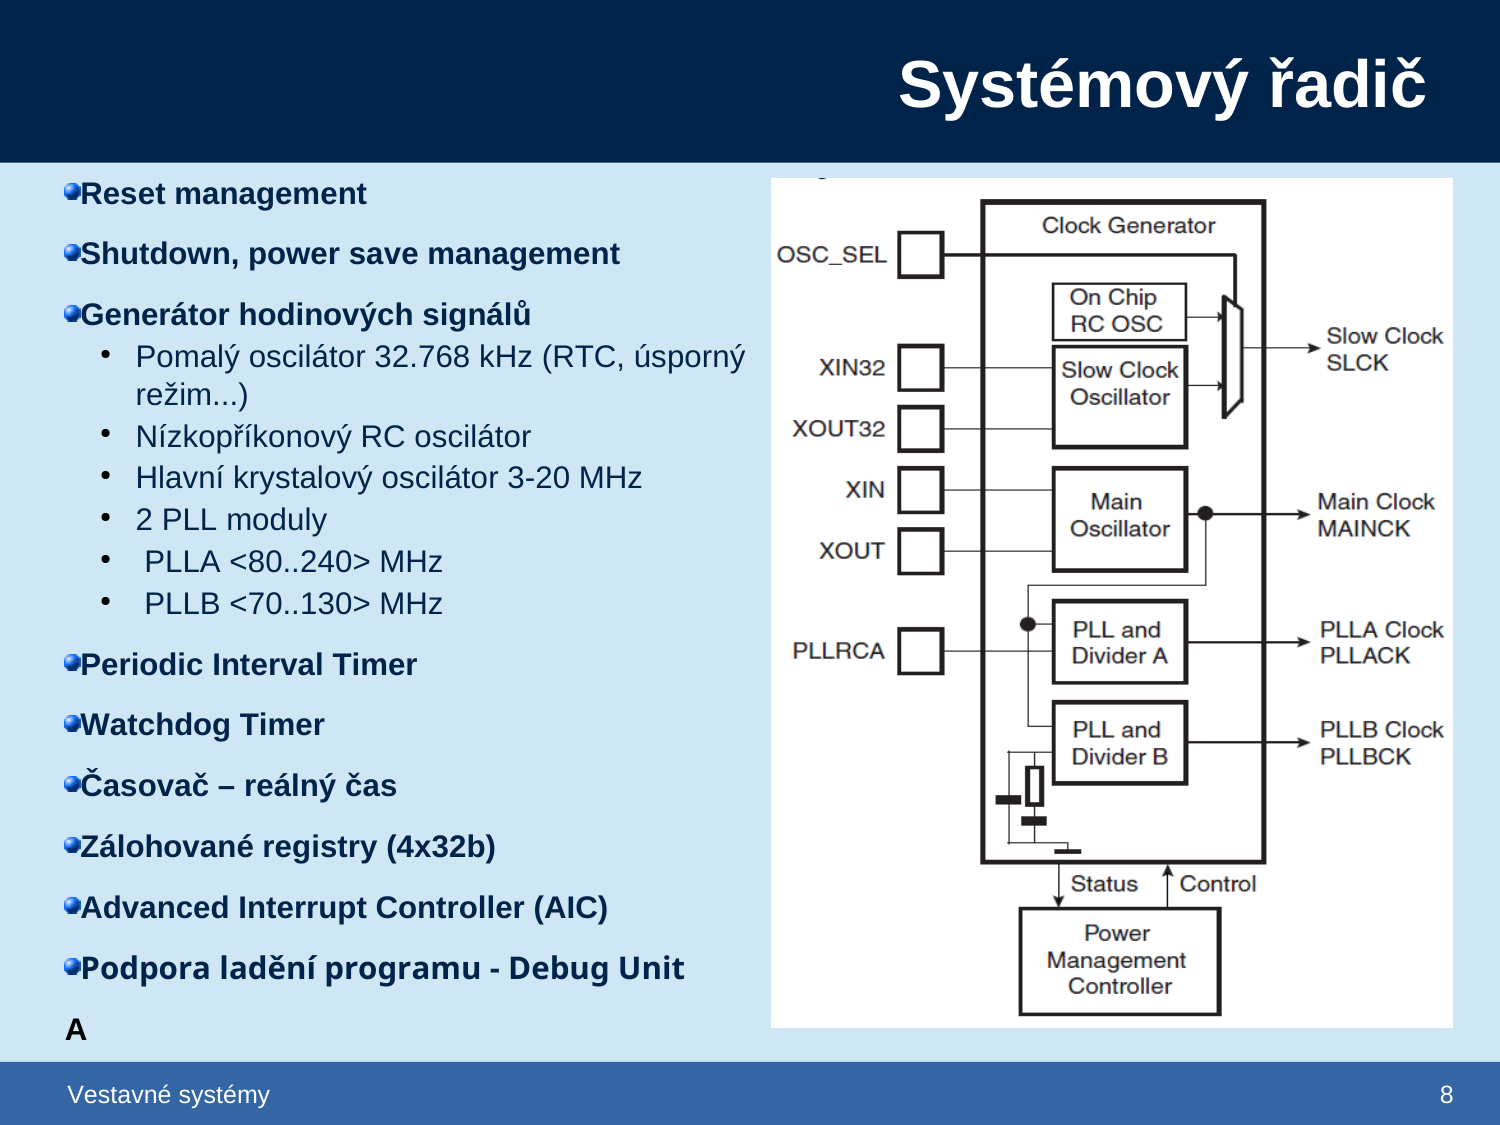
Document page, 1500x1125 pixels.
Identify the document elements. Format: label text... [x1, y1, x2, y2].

picture [771, 178, 1453, 1028]
list Reset management Shutdown, power save management Generátor hodinových signálů Pomalý oscilátor 32.768 kHz (RTC, úsporný režim...) Nízkopříkonový RC oscilátor Hlavní krystalový oscilátor 3-20 MHz 2 PLL moduly PLLA <80..240> MHz PLLB <70..130> MHz Periodic Interval Timer Watchdog Timer Časovač – reálný čas Zálohované registry (4x32b) Advanced Interrupt Controller (AIC) Podpora ladění programu - Debug Unit [50, 165, 772, 1052]
title Systémový řadič [47, 0, 1443, 164]
